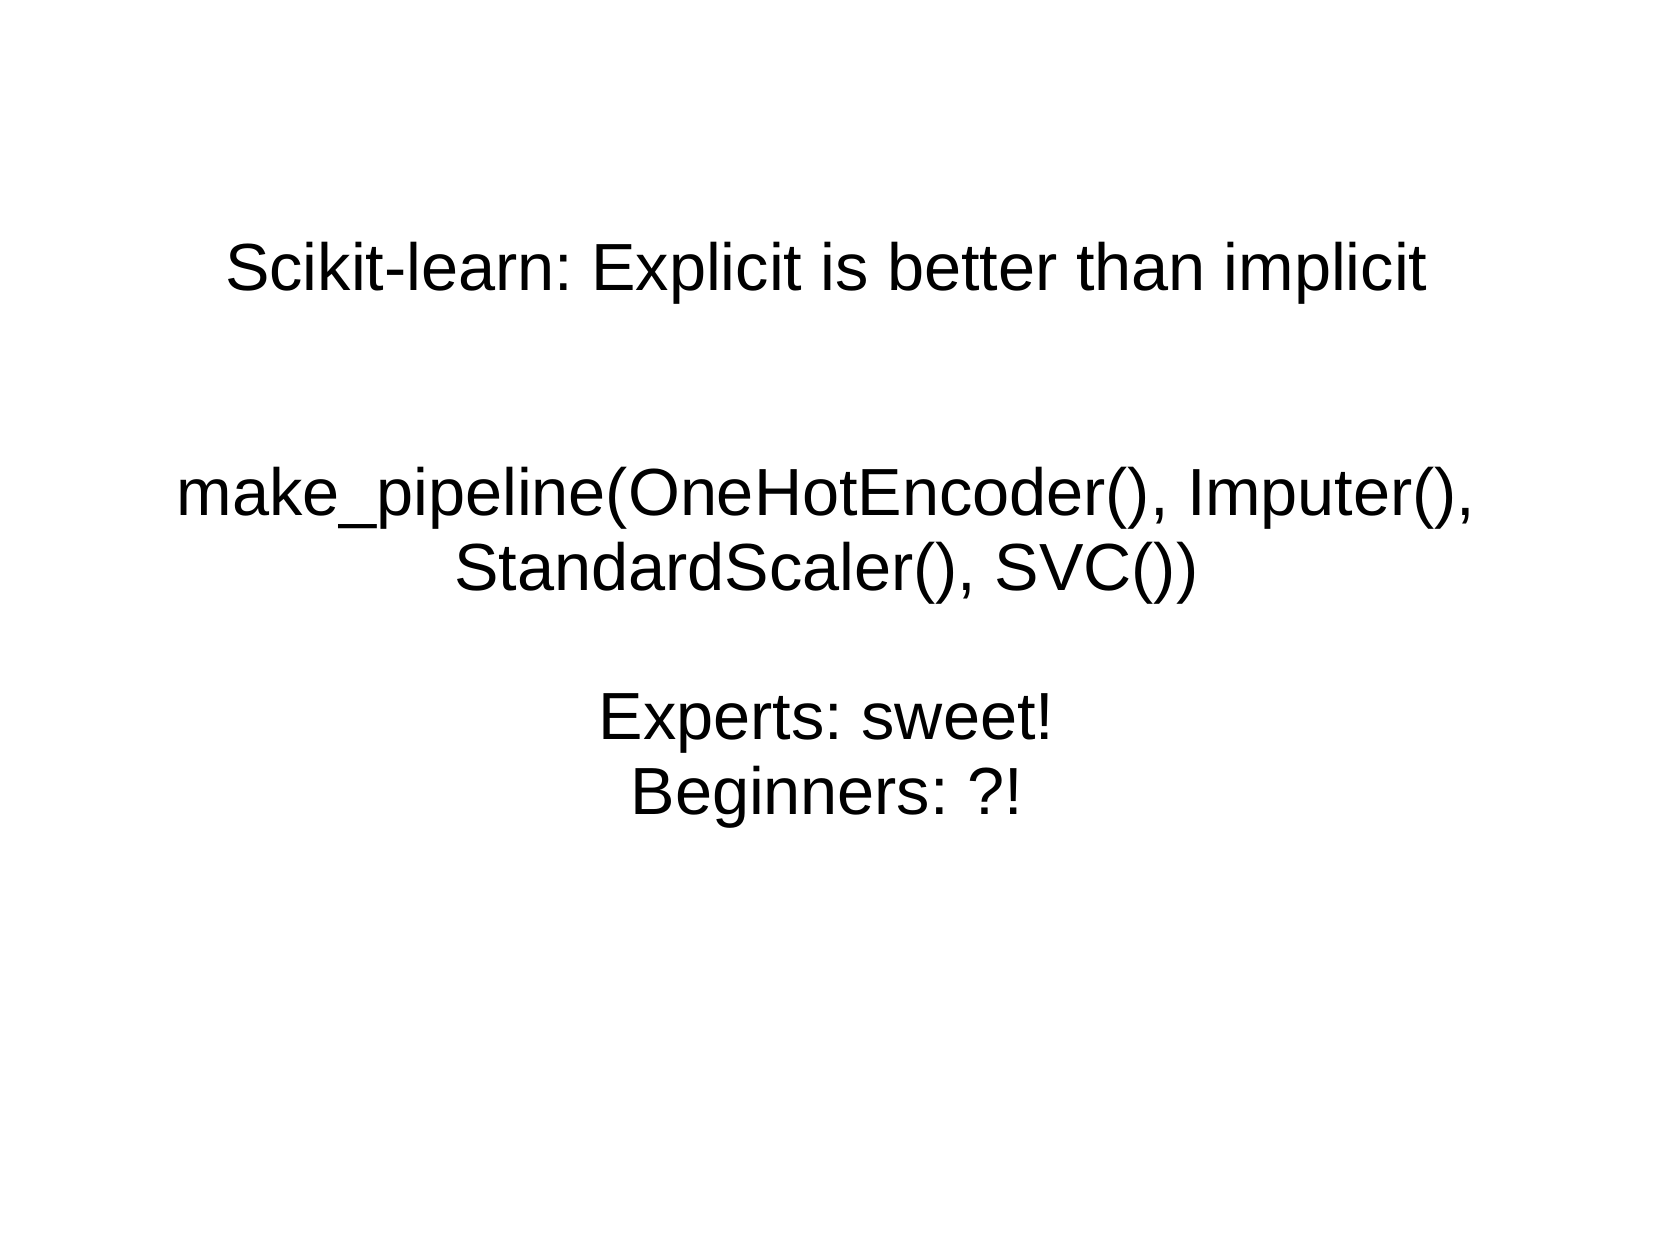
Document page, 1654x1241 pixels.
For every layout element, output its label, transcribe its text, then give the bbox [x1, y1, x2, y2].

subtitle Scikit-learn: Explicit is better than implicit make_pipeline(OneHotEncoder(), Imputer(), StandardScaler(), SVC()) Experts: sweet! Beginners: ?! [82, 49, 1571, 1010]
